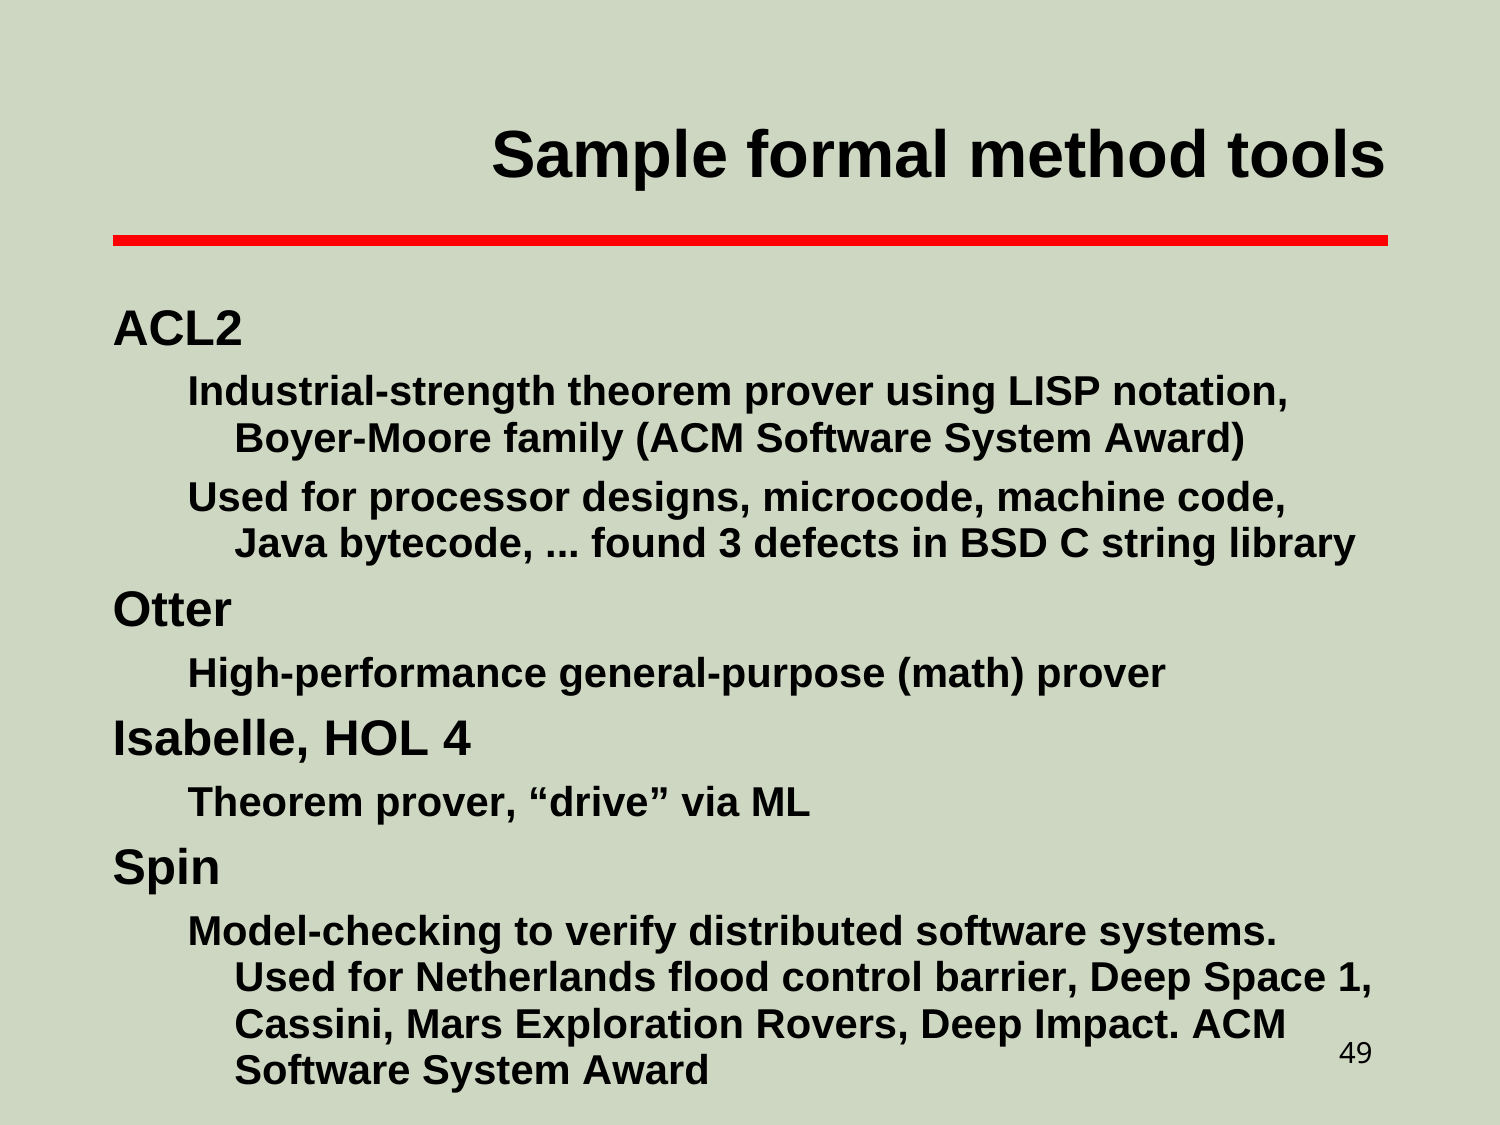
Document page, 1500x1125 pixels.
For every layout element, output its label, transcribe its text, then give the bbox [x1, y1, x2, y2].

title Sample formal method tools [337, 85, 1388, 224]
list ACL2 Industrial-strength theorem prover using LISP notation, Boyer-Moore family (ACM Software System Award) Used for processor designs, microcode, machine code, Java bytecode, ... found 3 defects in BSD C string library Otter High-performance general-purpose (math) prover Isabelle, HOL 4 Theorem prover, “drive” via ML Spin Model-checking to verify distributed software systems. Used for Netherlands flood control barrier, Deep Space 1, Cassini, Mars Exploration Rovers, Deep Impact. ACM Software System Award [112, 299, 1388, 1111]
